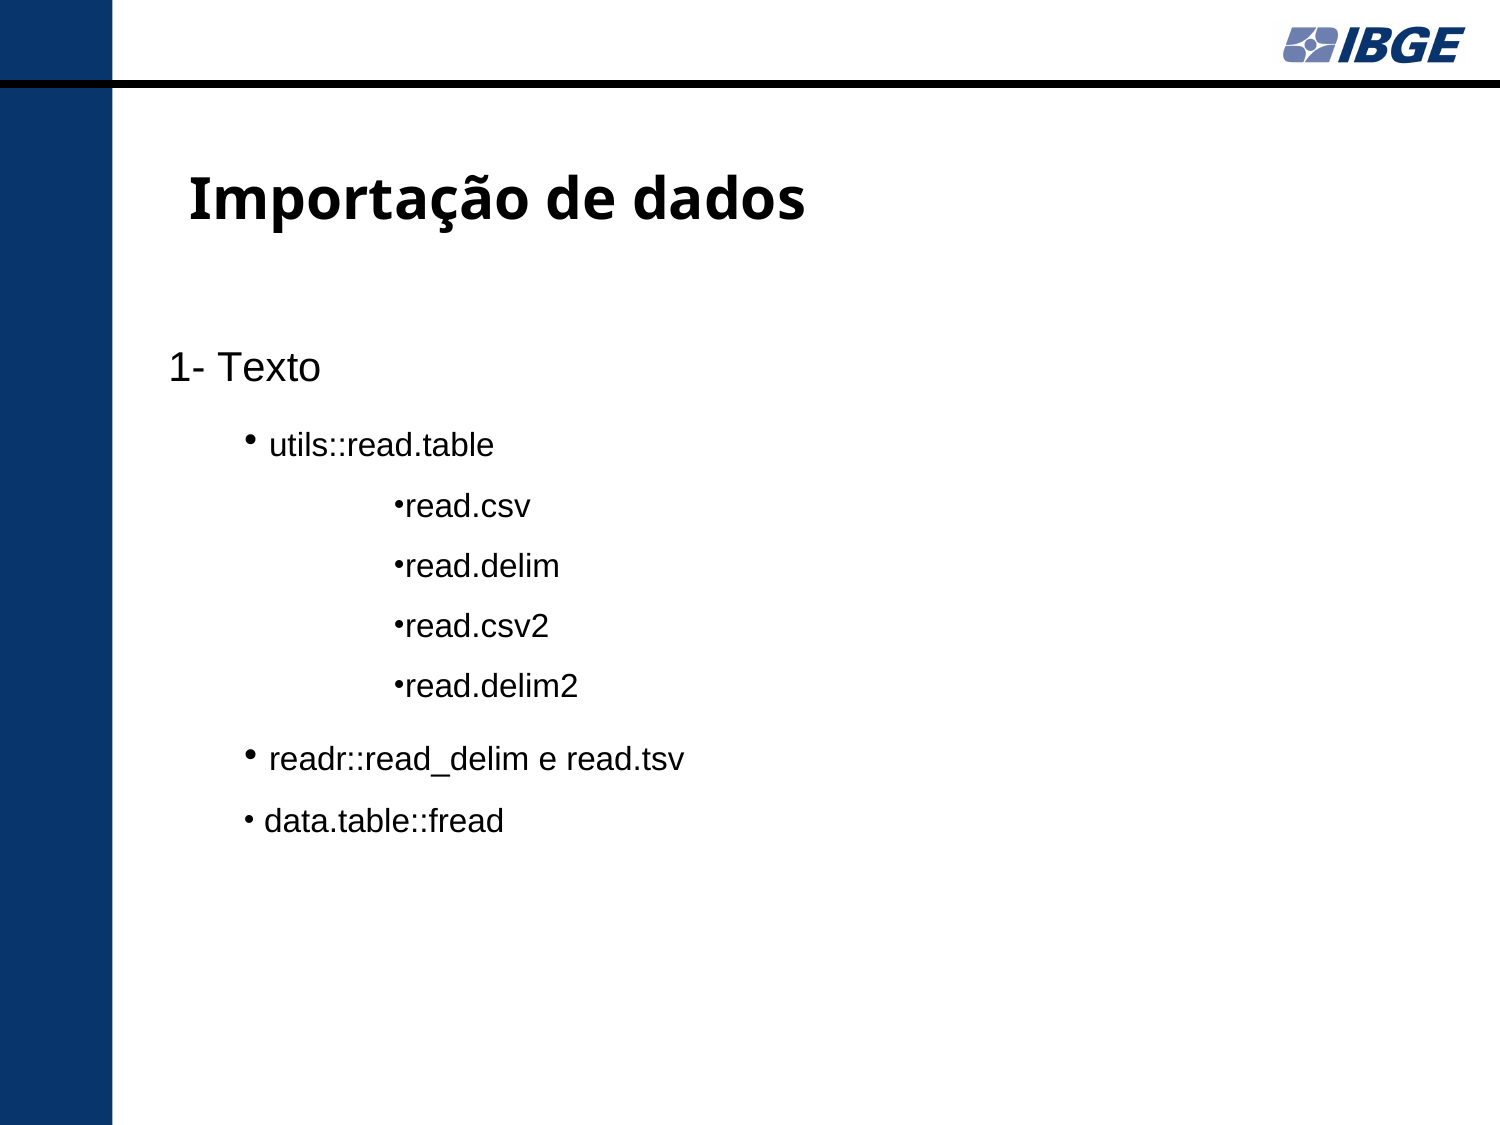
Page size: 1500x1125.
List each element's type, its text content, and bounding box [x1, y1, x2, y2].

picture [1273, 20, 1468, 64]
text_box 1- Texto utils::read.table read.csv read.delim read.csv2 read.delim2 readr::read_delim e read.tsv data.table::fread [153, 307, 1403, 922]
text_box Importação de dados [174, 153, 1426, 239]
